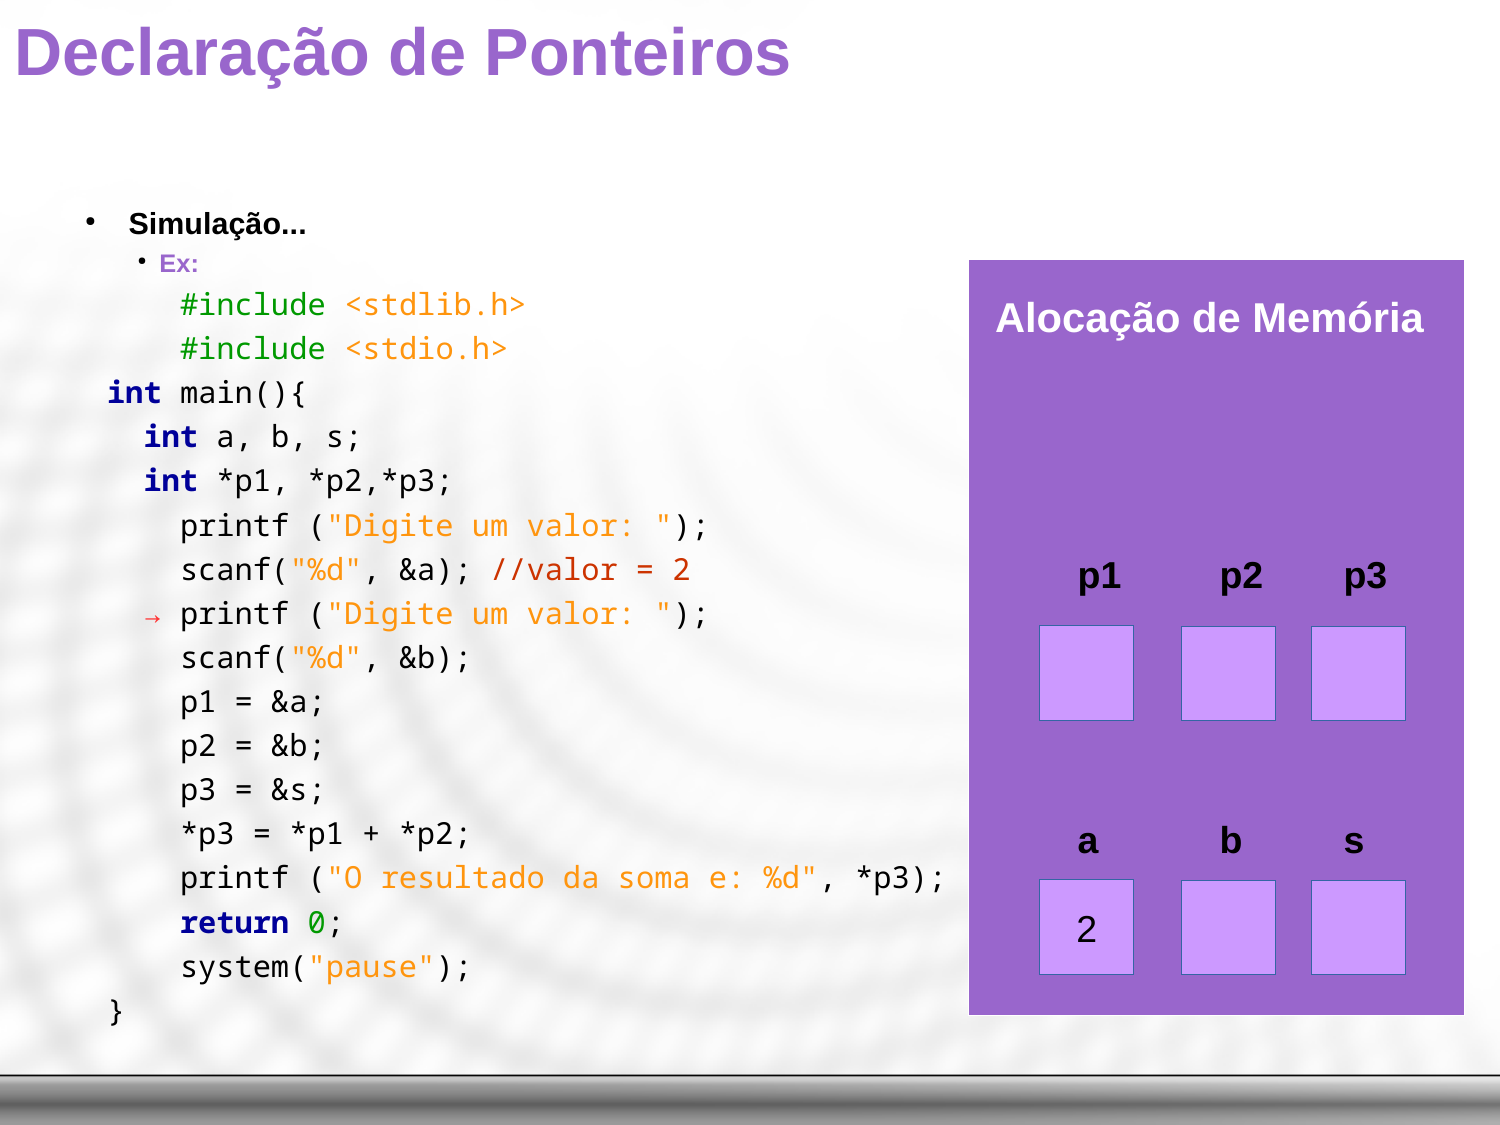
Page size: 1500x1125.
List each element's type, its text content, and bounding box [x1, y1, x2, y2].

picture [0, 0, 1500, 1125]
text_box p3 [1328, 543, 1412, 604]
text_box [968, 259, 1465, 1016]
text_box b [1204, 809, 1288, 869]
text_box p2 [1204, 543, 1288, 604]
text_box 2 [1039, 879, 1134, 975]
text_box Alocação de Memória [980, 283, 1439, 349]
text_box s [1328, 809, 1412, 869]
text_box a [1062, 809, 1146, 869]
text_box p1 [1062, 543, 1146, 604]
title Declaração de Ponteiros [0, 0, 1353, 102]
list Simulação... Ex: #include <stdlib.h> #include <stdio.h> int main(){ int a, b, s; int *p1, *p2,*p3; printf ("Digite um valor: "); scanf("%d", &a); //valor = 2 → printf ("Digite um valor: "); scanf("%d", &b); p1 = &a; p2 = &b; p3 = &s; *p3 = *p1 + *p2; printf ("O resultado da soma e: %d", *p3); return 0; system("pause"); } [58, 196, 1442, 1036]
